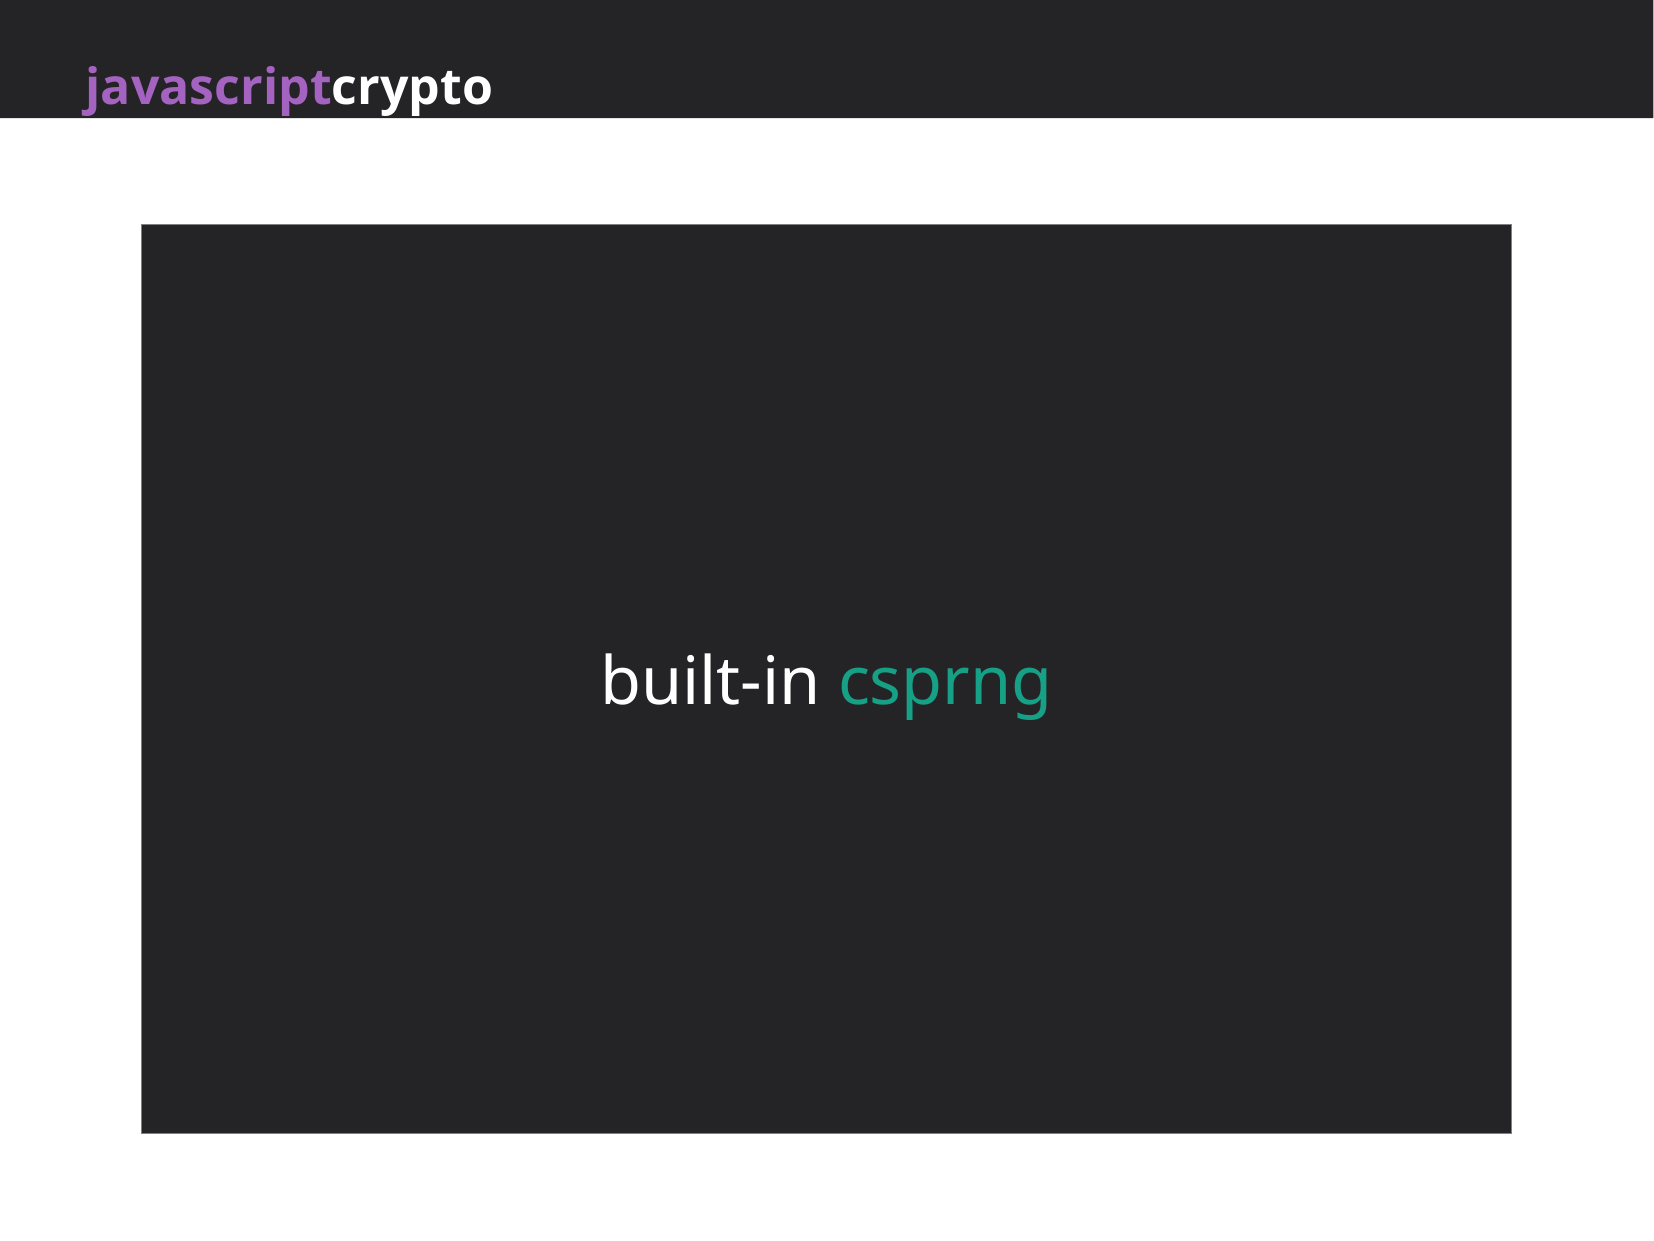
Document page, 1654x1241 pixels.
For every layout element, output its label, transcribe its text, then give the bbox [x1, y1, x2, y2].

text_box javascriptcrypto [70, 43, 544, 119]
text_box built-in csprng [141, 224, 1512, 1134]
text_box [0, 0, 1654, 119]
